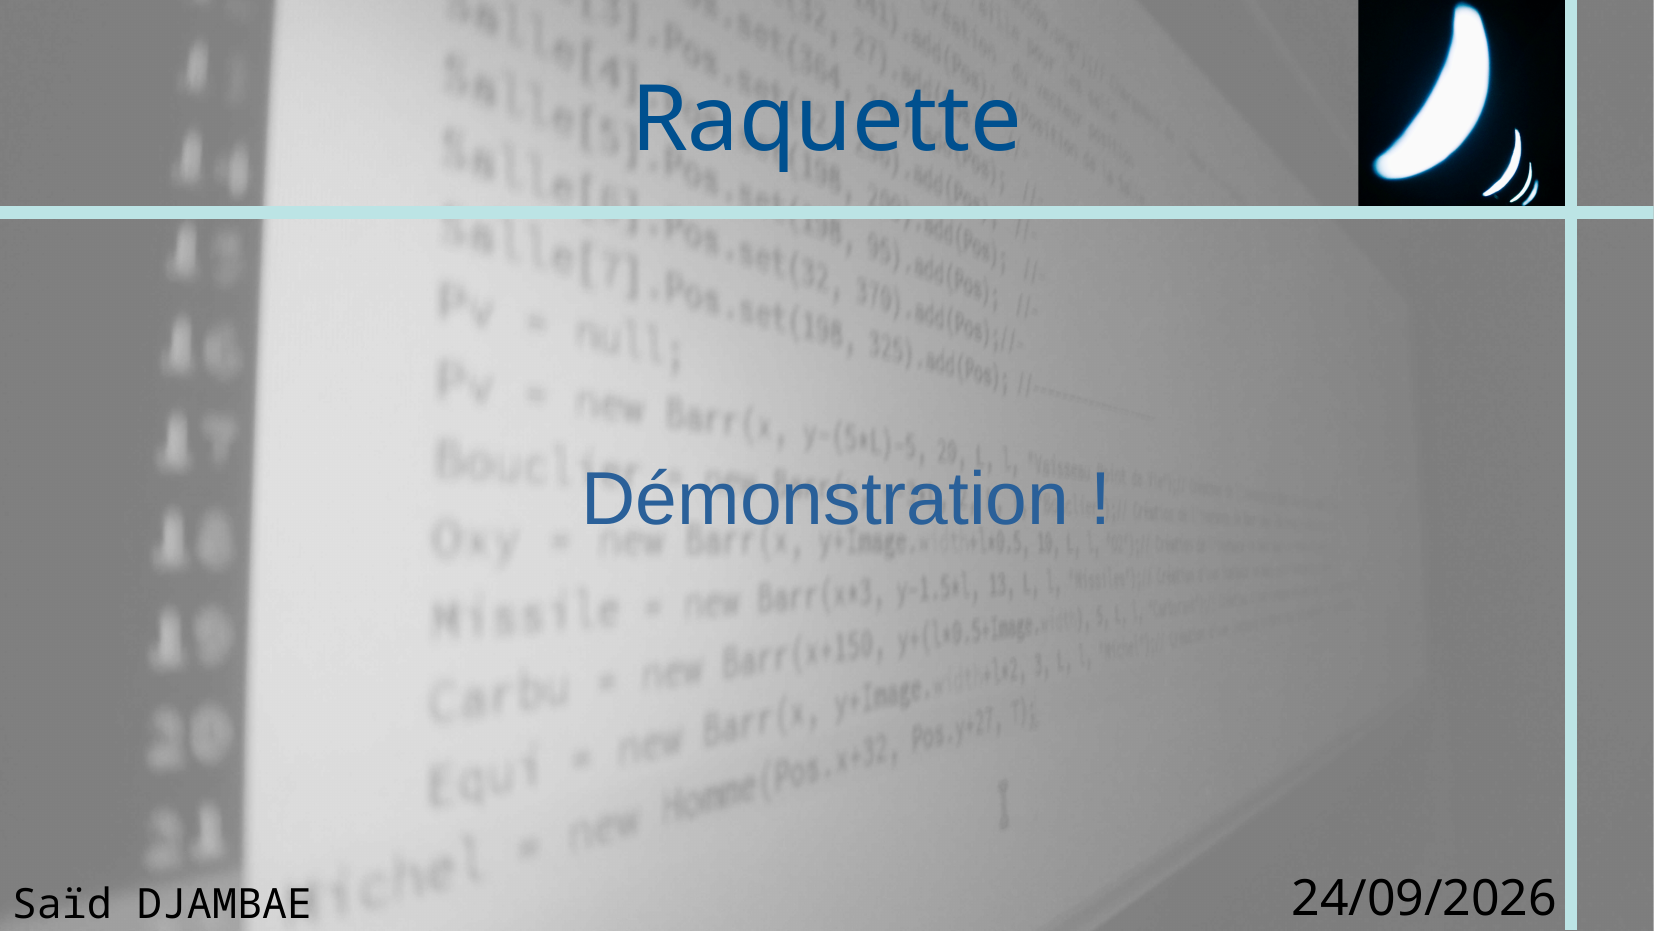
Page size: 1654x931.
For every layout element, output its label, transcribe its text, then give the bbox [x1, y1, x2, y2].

title Raquette [82, 37, 1571, 193]
picture [0, 0, 1565, 206]
text_box Démonstration ! [566, 448, 1127, 548]
picture [0, 219, 1654, 931]
picture [1577, 0, 1654, 206]
